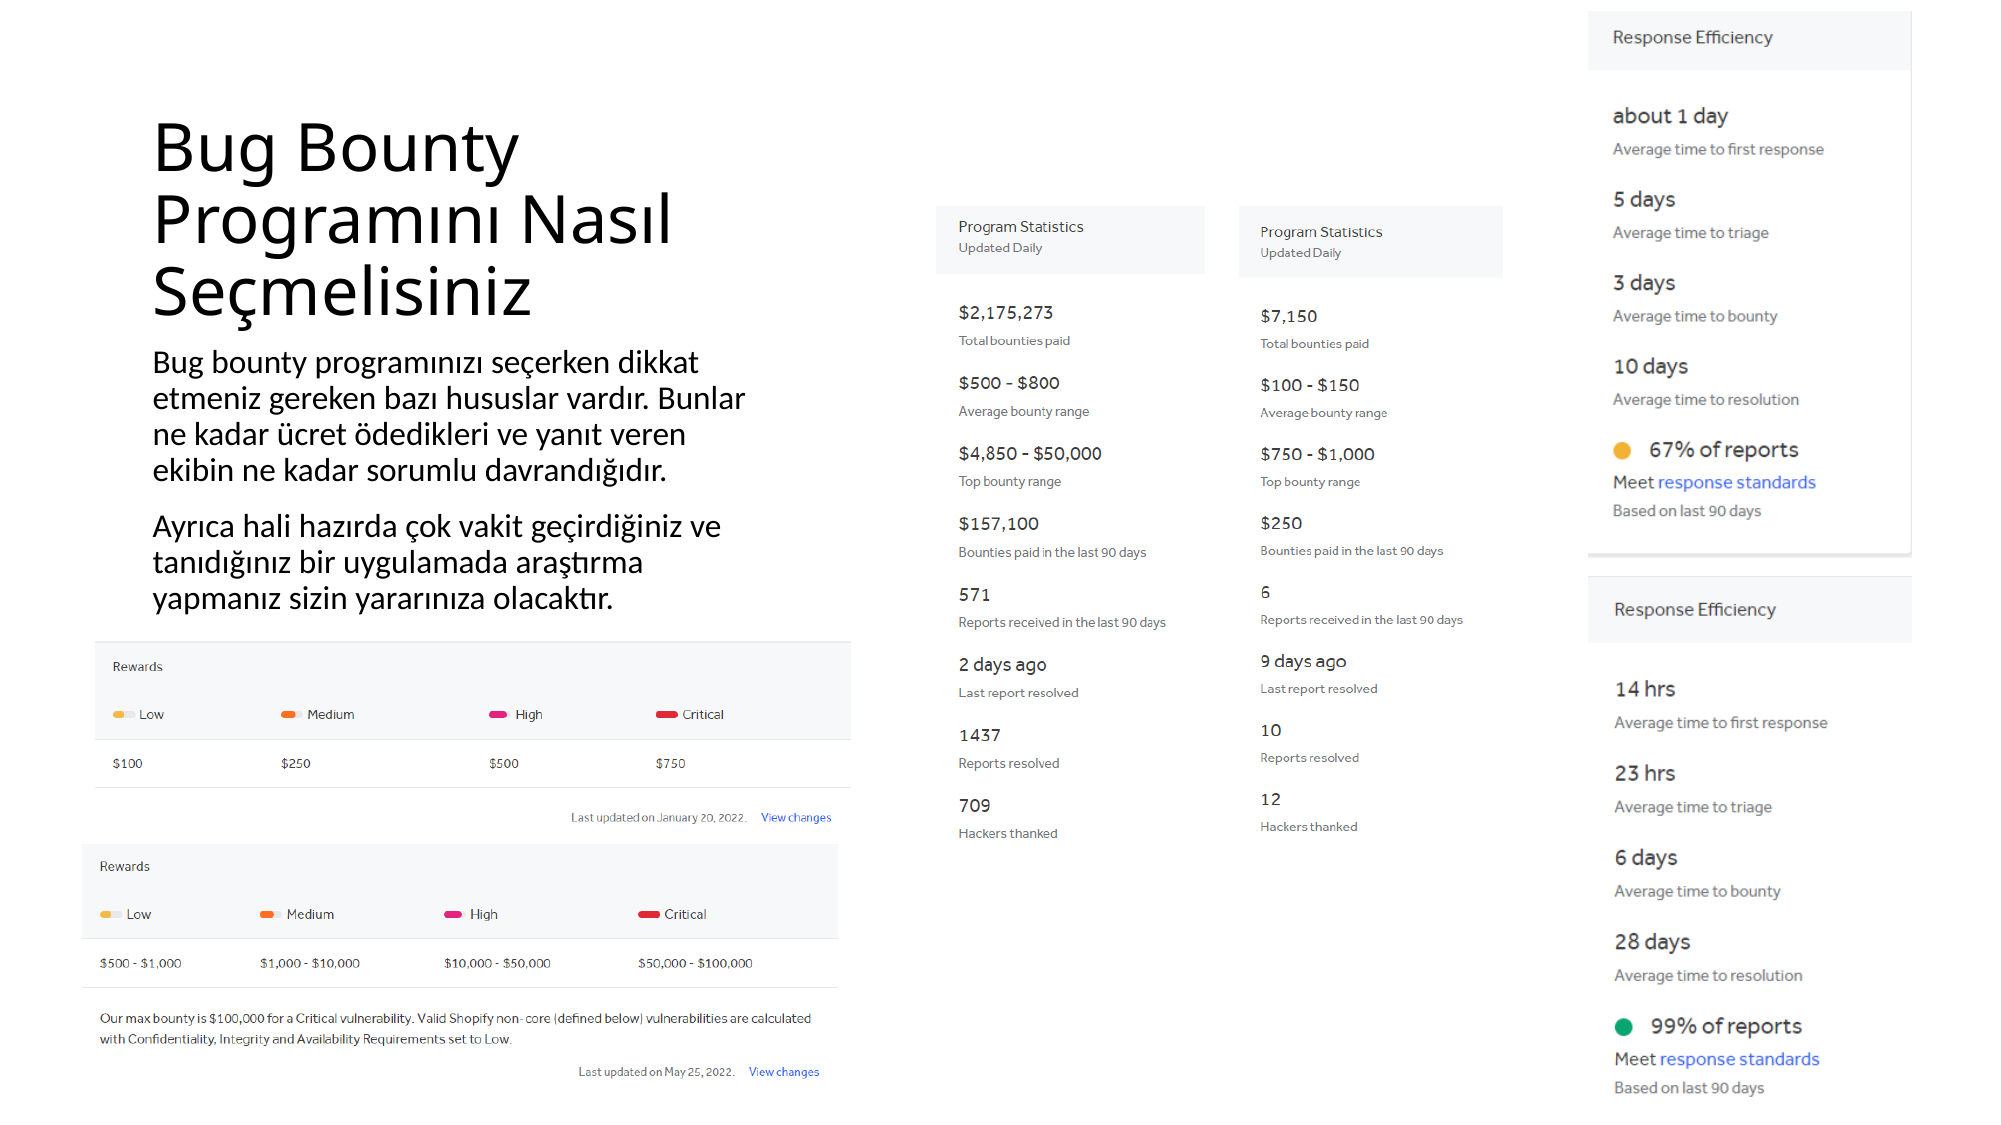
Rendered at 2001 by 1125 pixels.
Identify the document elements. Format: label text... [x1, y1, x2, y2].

picture [1588, 11, 1912, 558]
picture [936, 206, 1205, 874]
picture [1588, 576, 1912, 1125]
title Bug Bounty Programını Nasıl Seçmelisiniz [137, 75, 783, 337]
picture [1239, 206, 1503, 874]
list Bug bounty programınızı seçerken dikkat etmeniz gereken bazı hususlar vardır. Bunlar ne kadar ücret ödedikleri ve yanıt veren ekibin ne kadar sorumlu davrandığıdır. Ayrıca hali hazırda çok vakit geçirdiğiniz ve tanıdığınız bir uygulamada araştırma yapmanız sizin yararınıza olacaktır. [137, 337, 783, 641]
picture [82, 641, 851, 1096]
